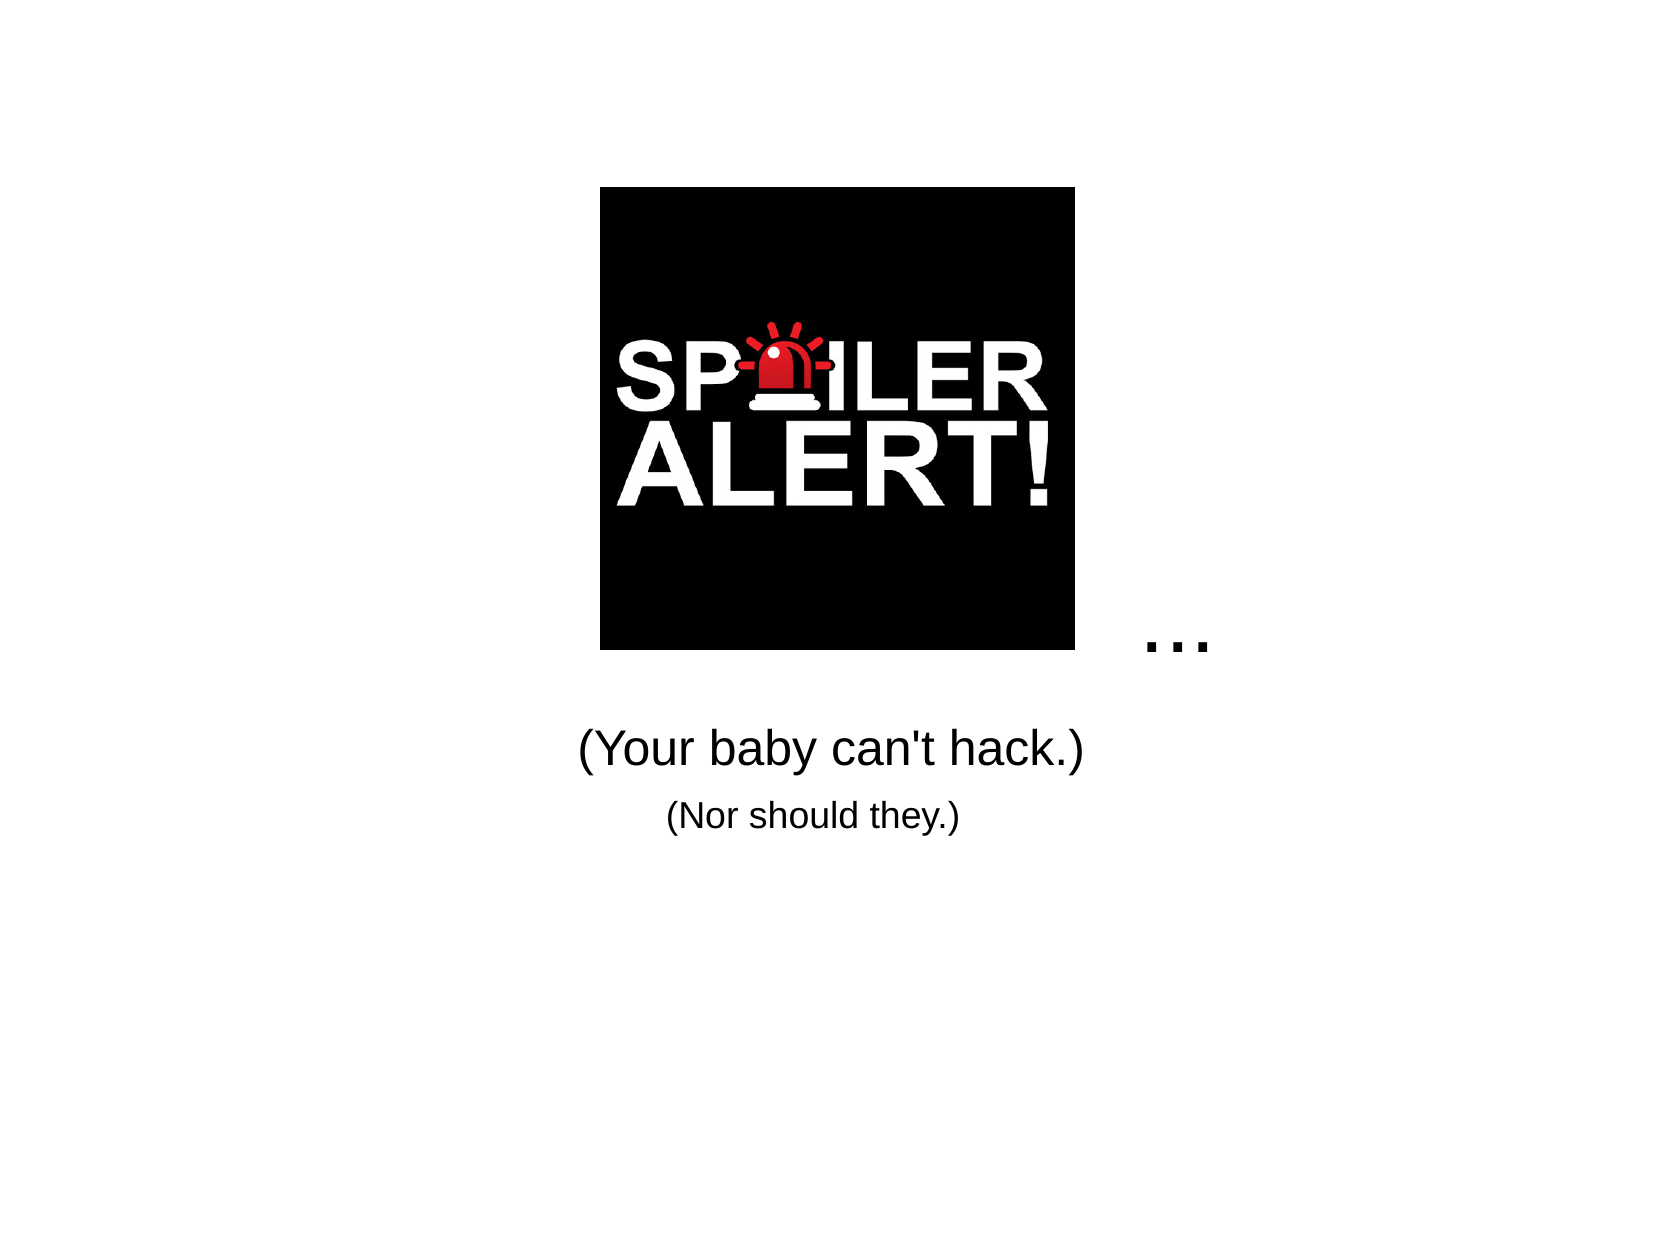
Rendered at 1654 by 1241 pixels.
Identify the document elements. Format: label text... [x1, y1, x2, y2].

text_box ... [1125, 562, 1238, 680]
text_box (Your baby can't hack.) [562, 712, 1163, 788]
picture [600, 187, 1075, 650]
text_box (Nor should they.) [651, 787, 1088, 845]
